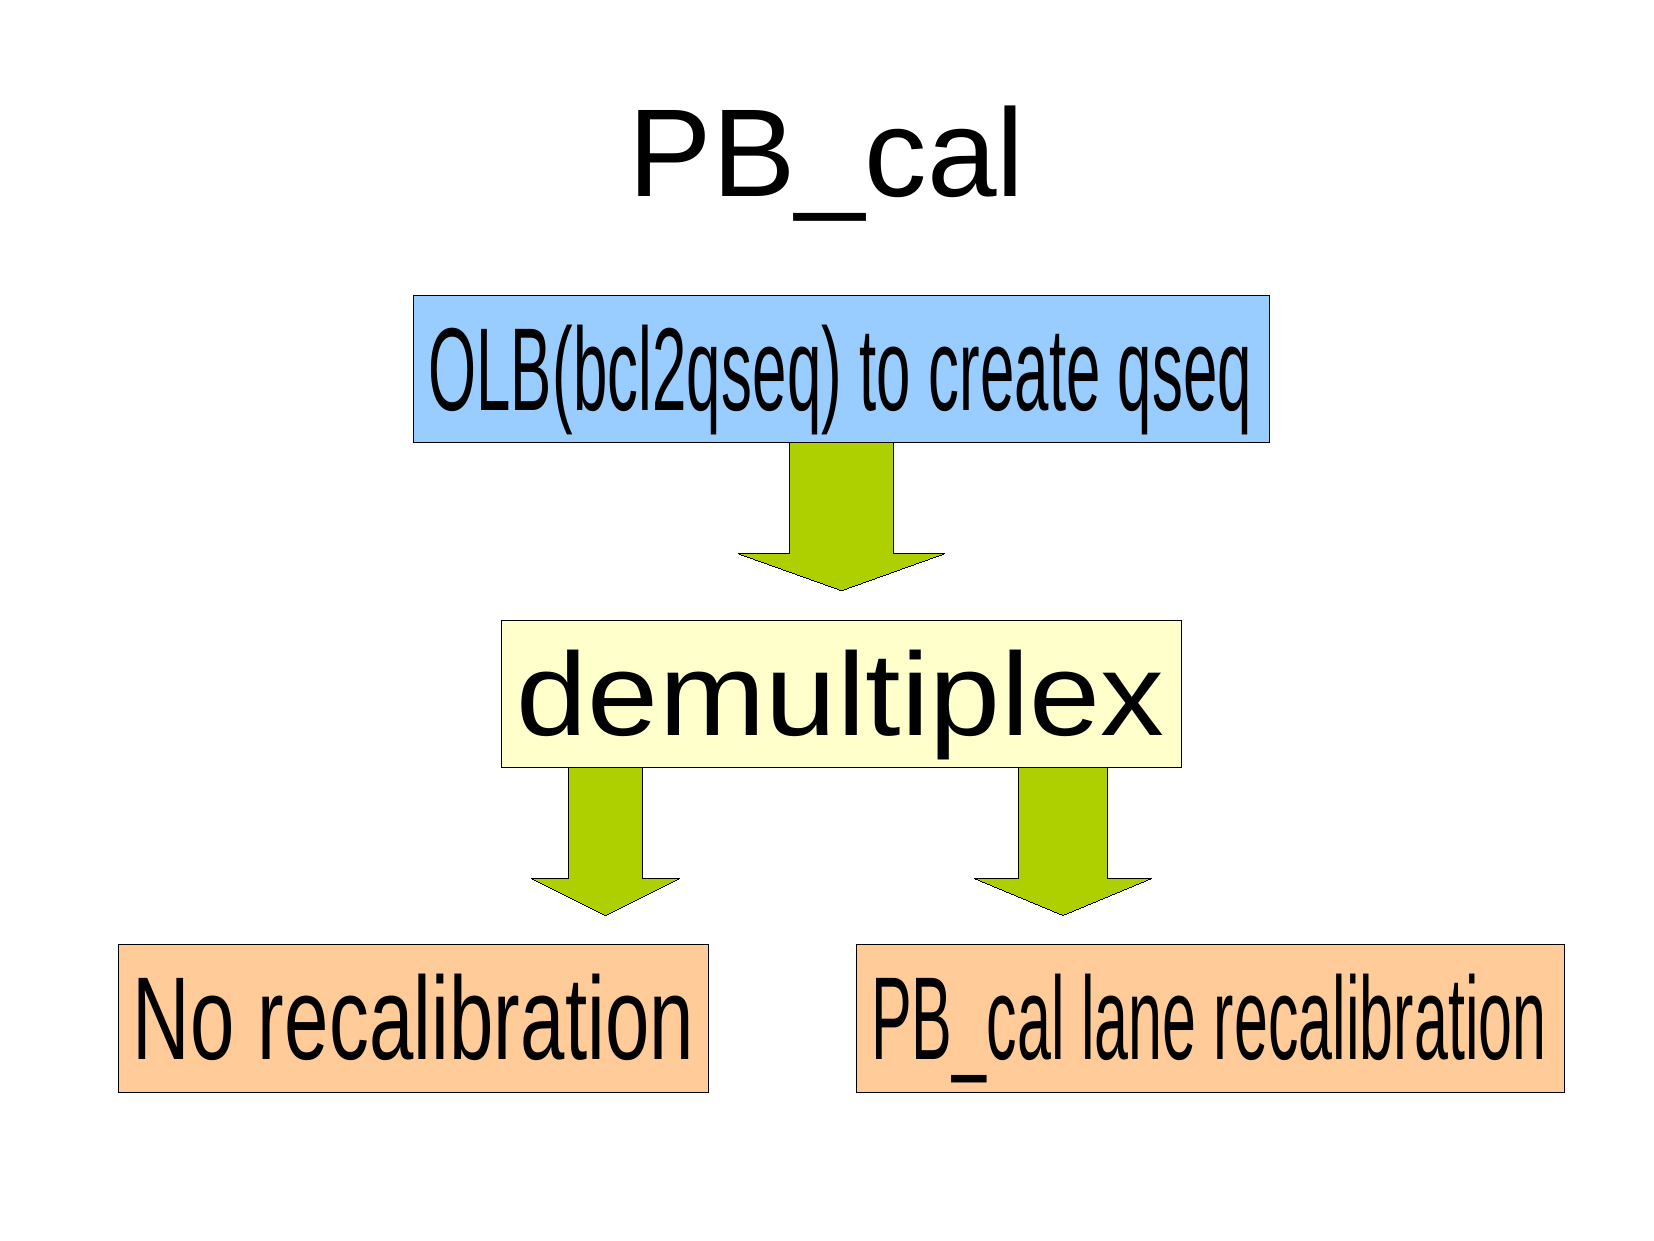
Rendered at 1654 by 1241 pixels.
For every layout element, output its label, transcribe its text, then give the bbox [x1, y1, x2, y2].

text_box [974, 767, 1152, 916]
text_box OLB(bcl2qseq) to create qseq [413, 295, 1270, 443]
text_box demultiplex [501, 620, 1182, 768]
text_box PB_cal lane recalibration [856, 944, 1565, 1093]
text_box No recalibration [118, 944, 709, 1093]
text_box [738, 442, 945, 591]
title PB_cal [82, 56, 1571, 250]
text_box [531, 767, 680, 916]
